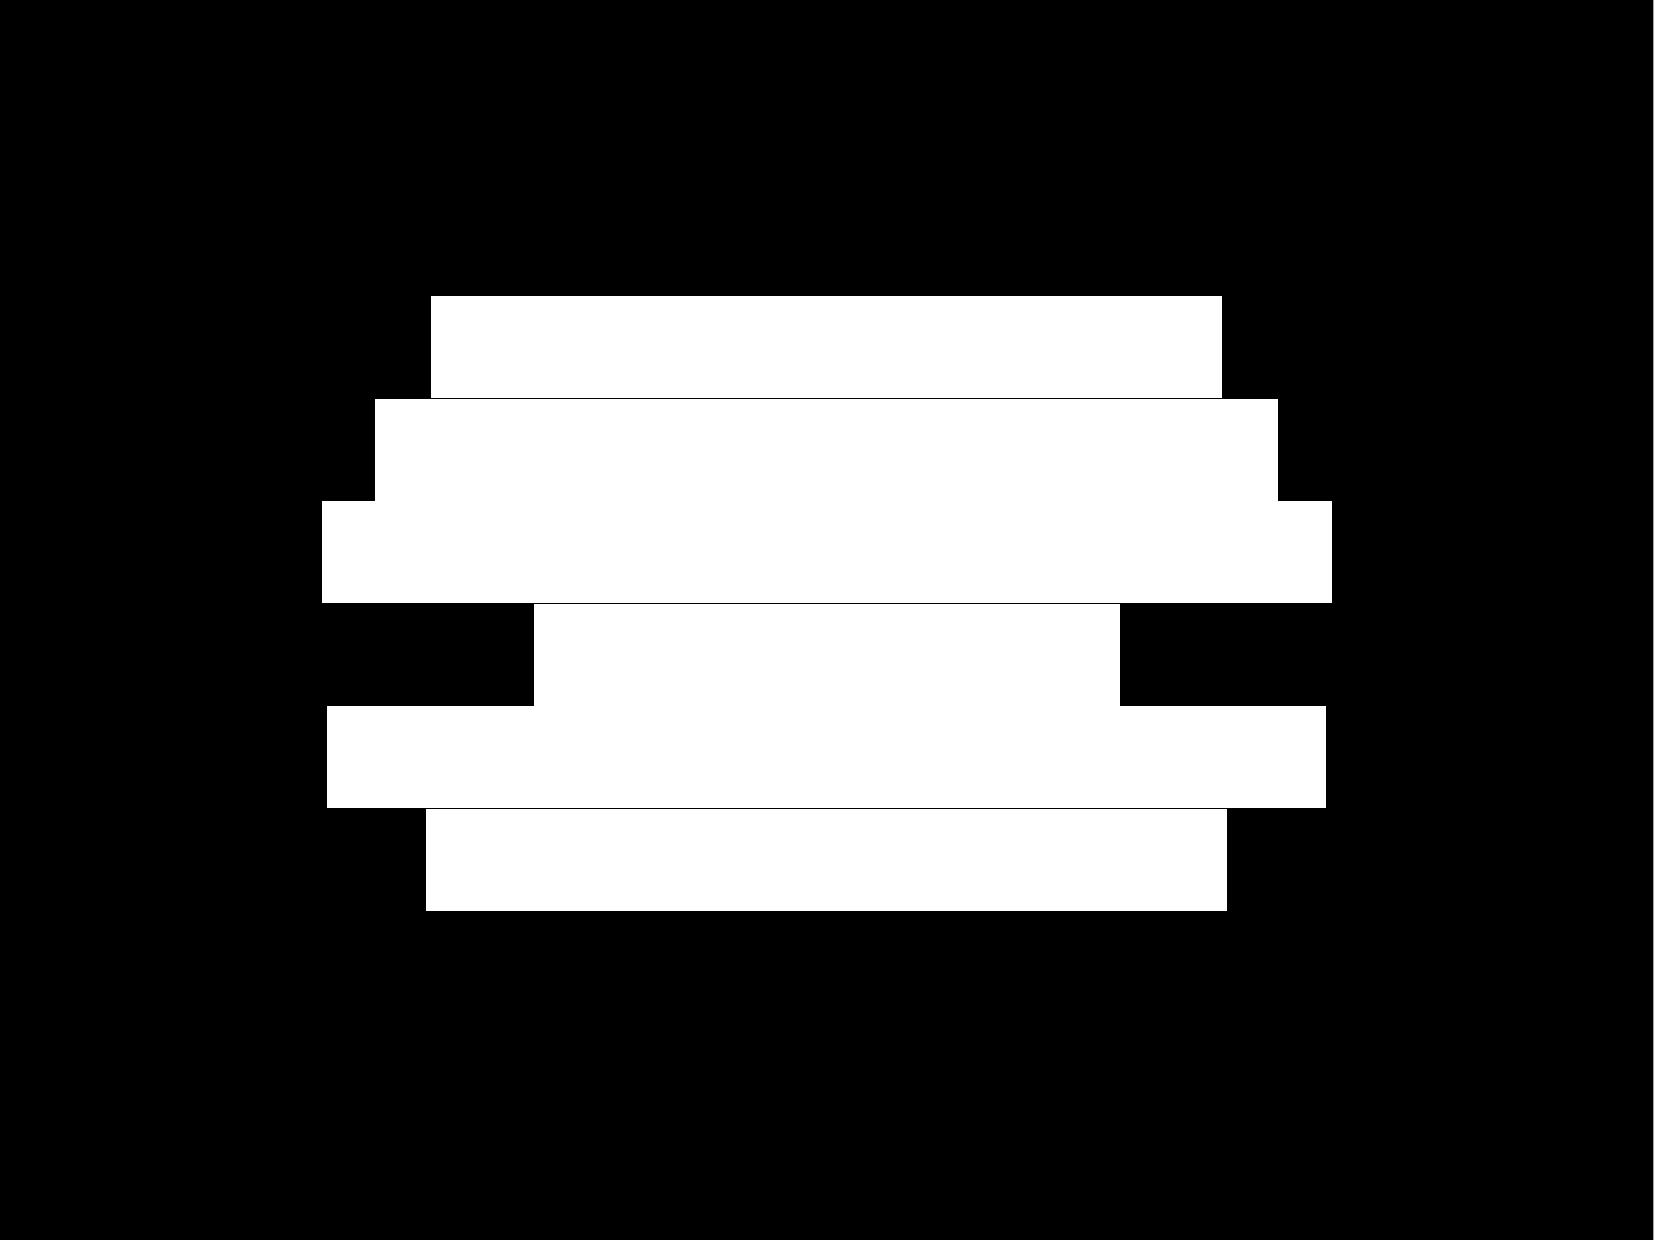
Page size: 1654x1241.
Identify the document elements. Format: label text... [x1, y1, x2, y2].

subtitle A todos que o feriu lá no calvário perdoou Subiu naquela cruz sem nada reclamar Cordeiro imaculado que sofreu por me amar [82, 49, 1571, 1158]
